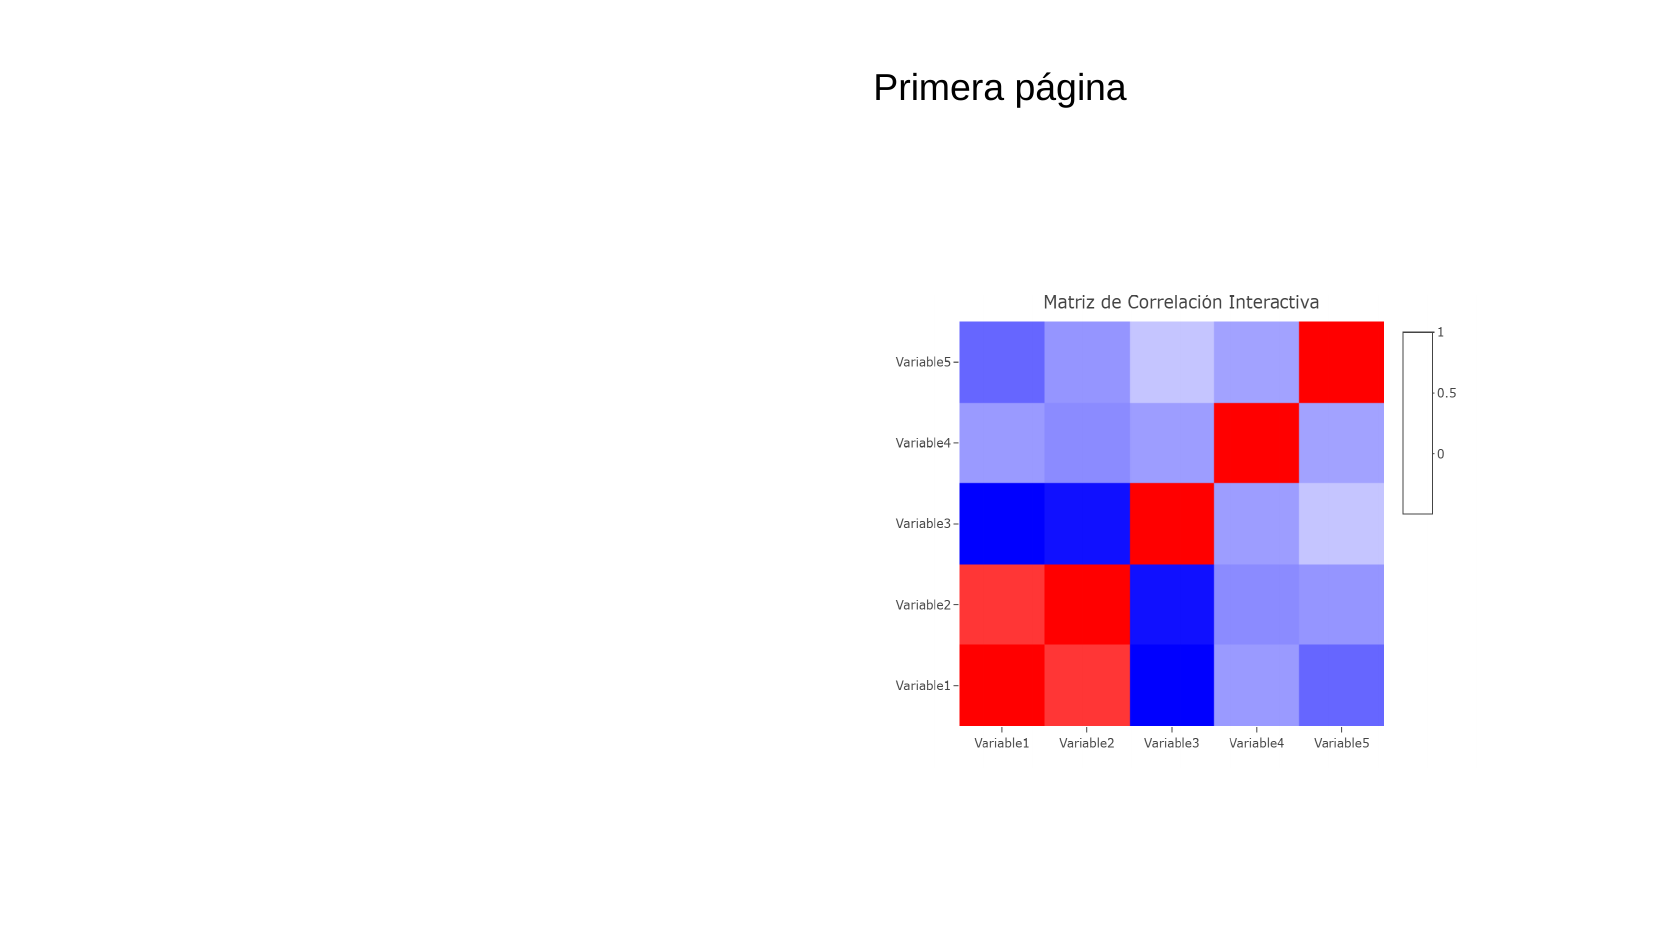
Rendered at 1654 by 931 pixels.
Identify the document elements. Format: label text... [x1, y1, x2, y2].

title Primera página [118, 59, 1654, 267]
picture [885, 295, 1477, 768]
